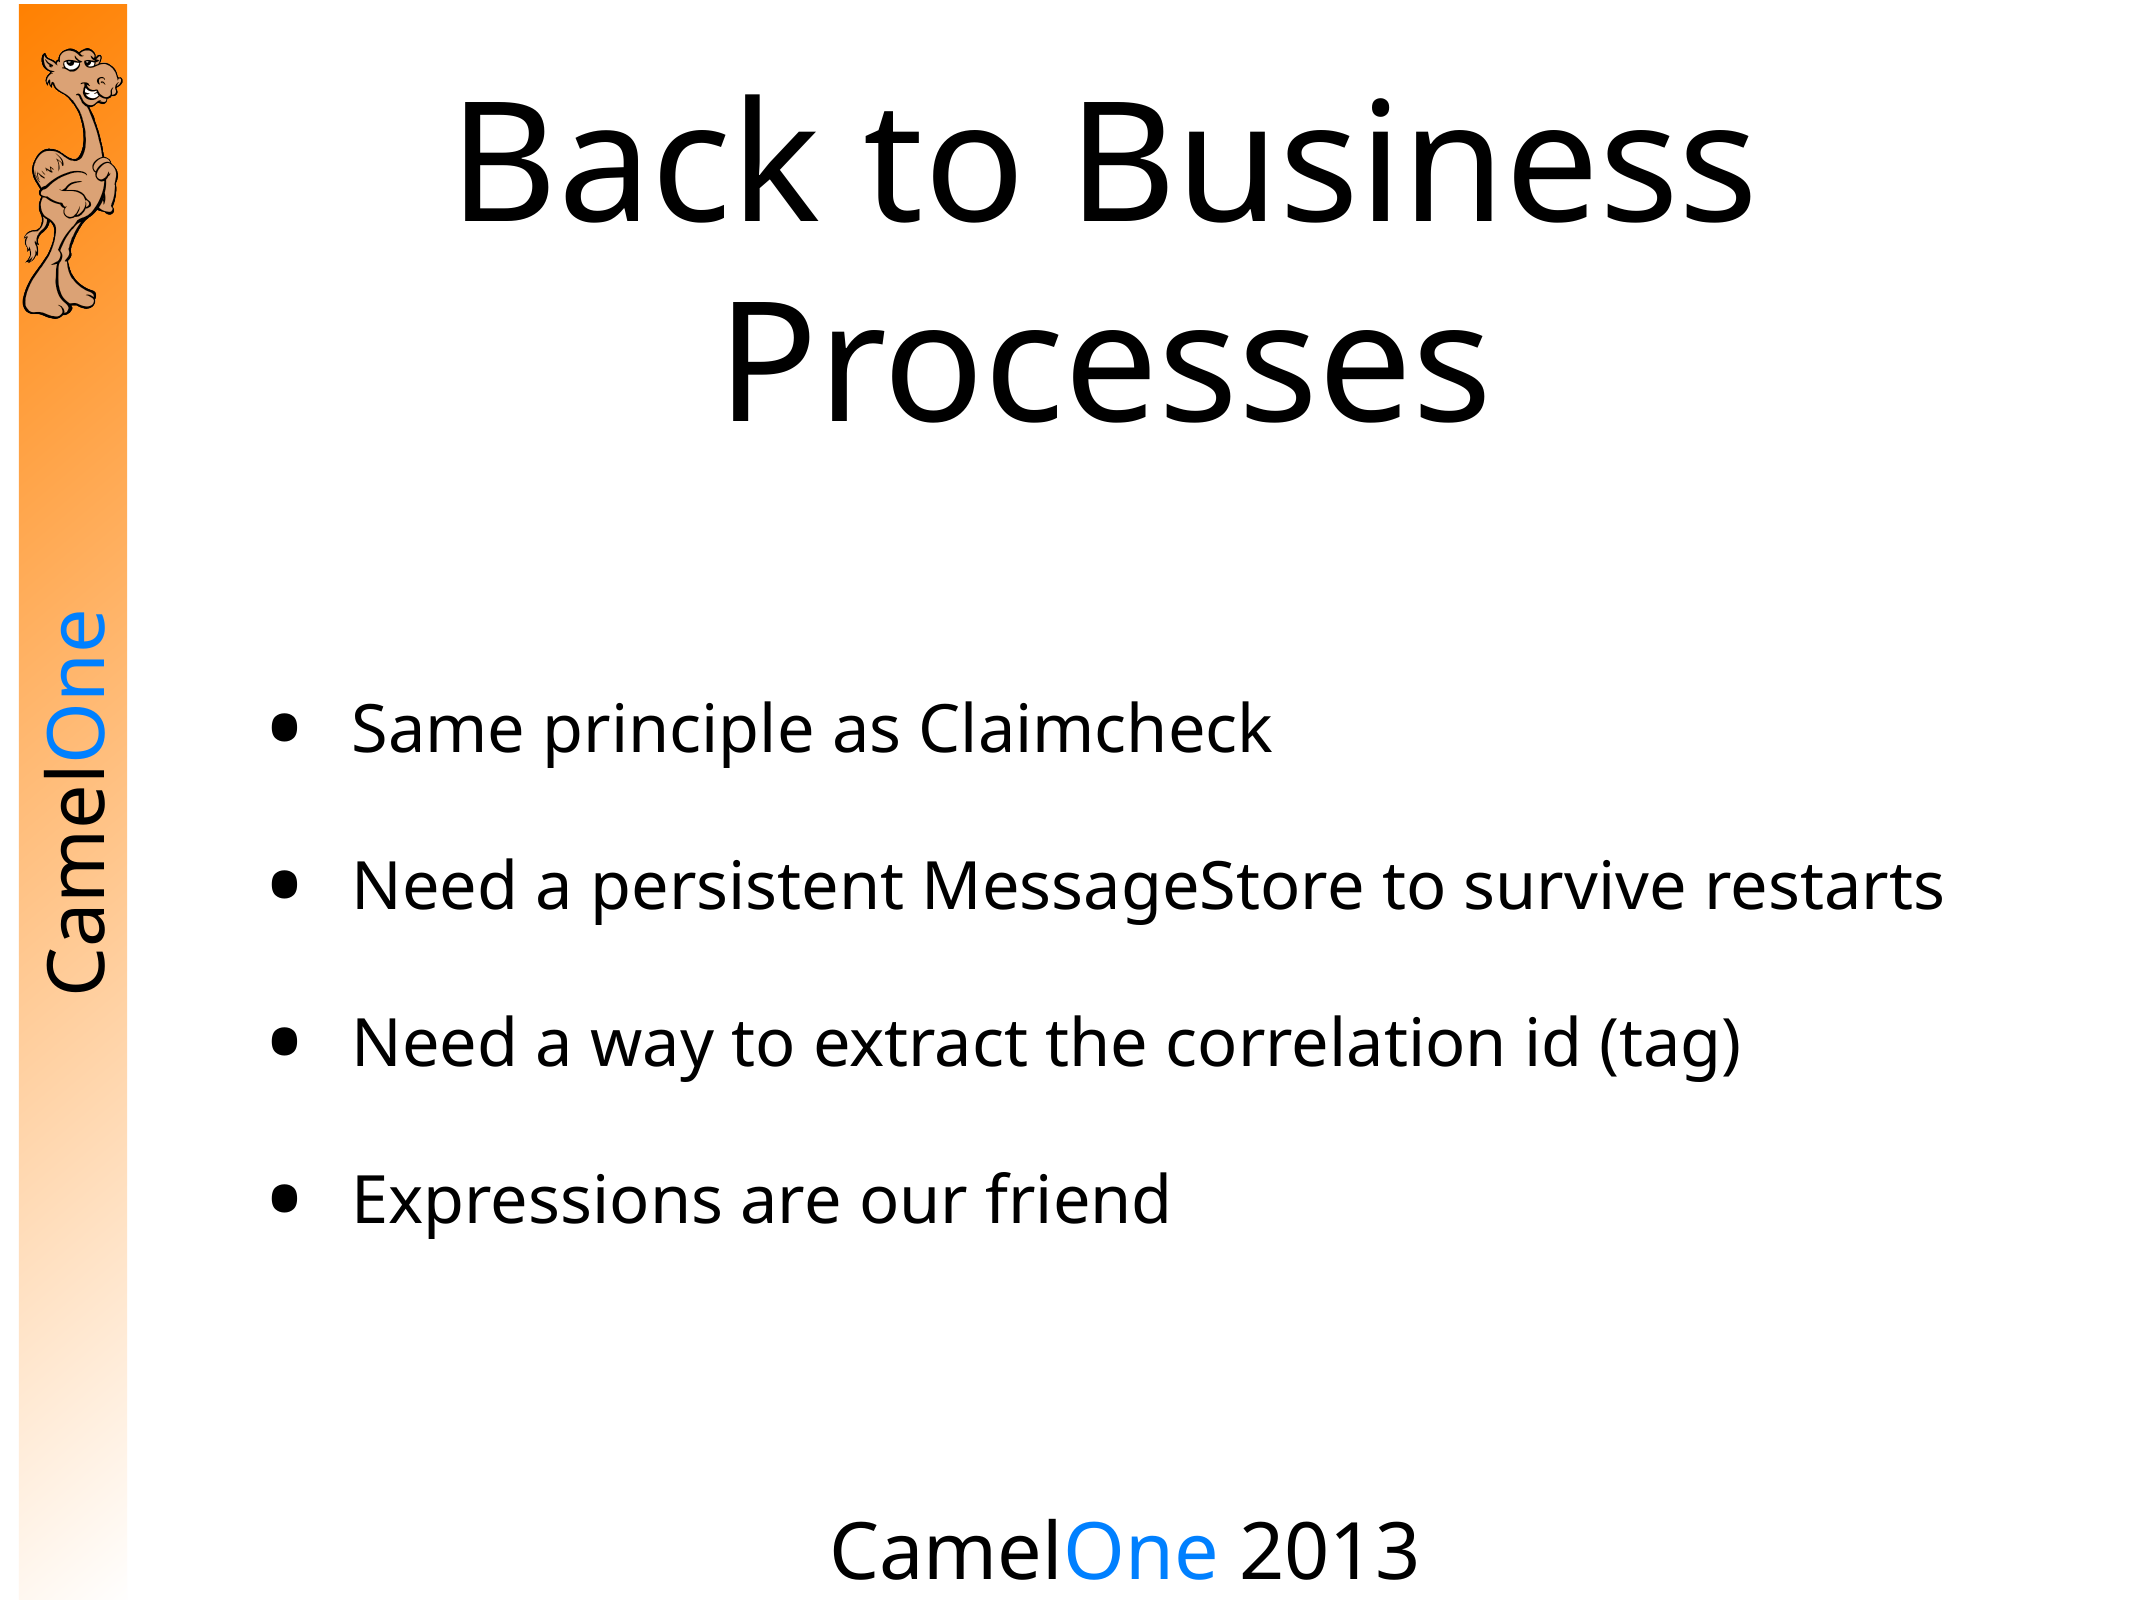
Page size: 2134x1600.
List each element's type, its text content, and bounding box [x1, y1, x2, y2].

title Back to Business Processes [228, 46, 1981, 419]
picture [22, 48, 123, 319]
list Same principle as Claimcheck Need a persistent MessageStore to survive restarts Need a way to extract the correlation id (tag) Expressions are our friend [228, 419, 1981, 1445]
title Q&A [18, 339, 128, 433]
